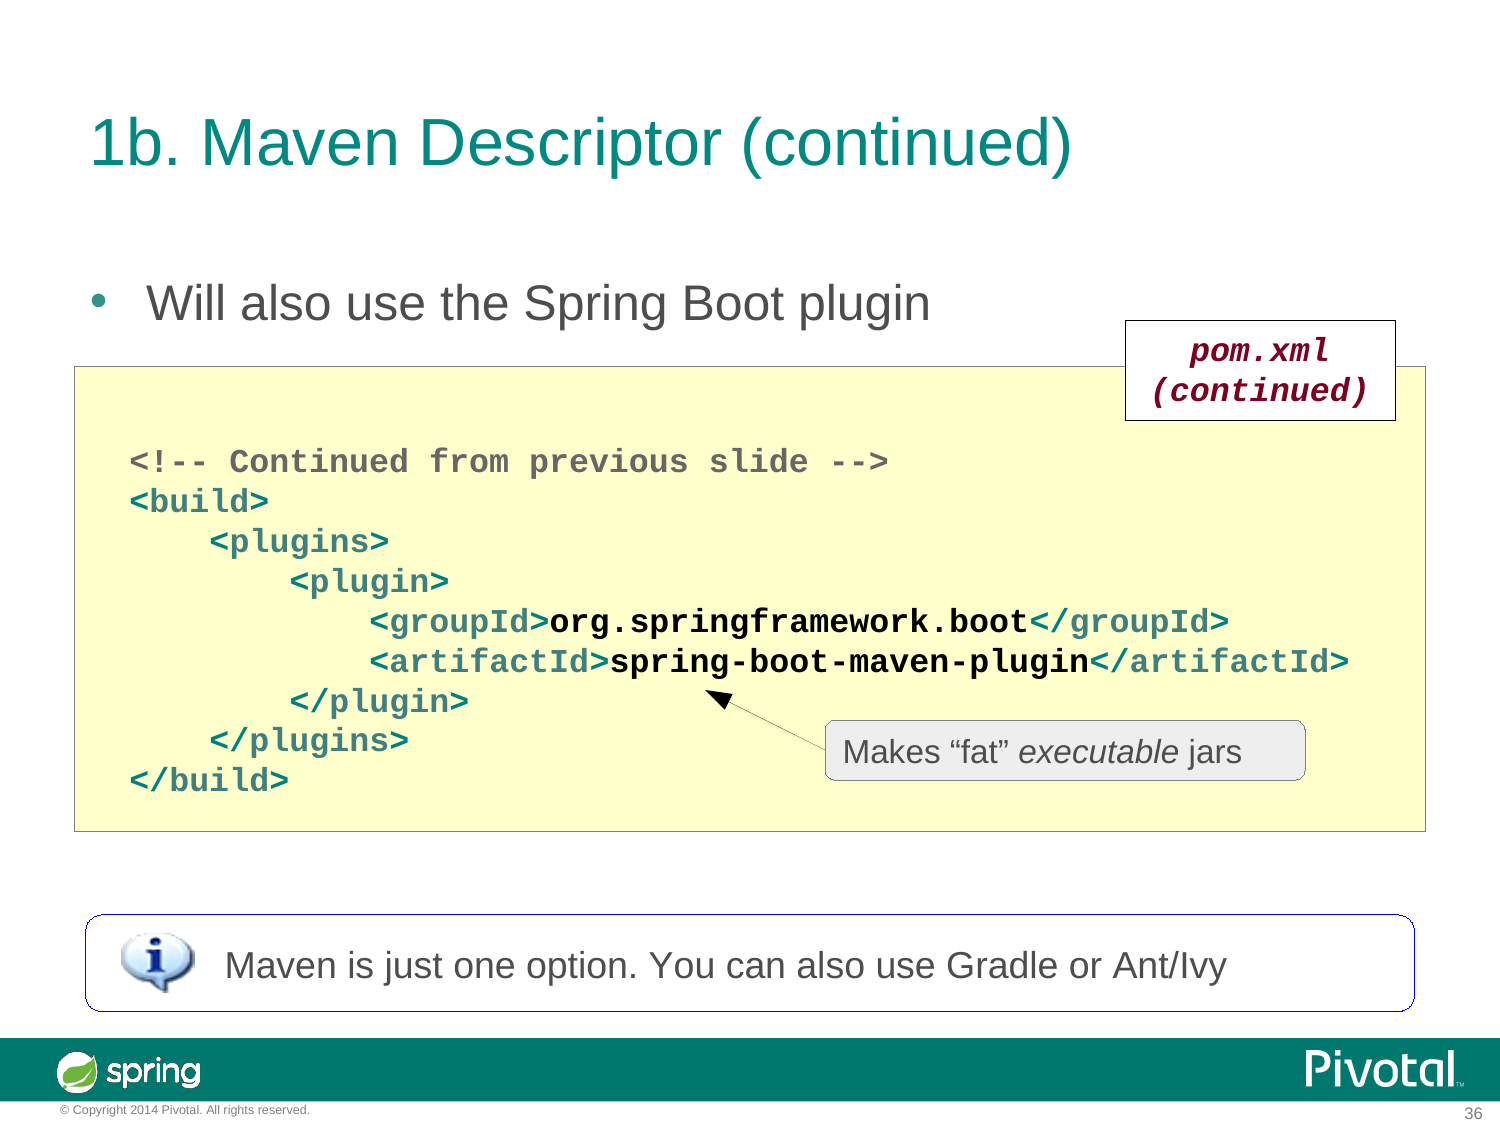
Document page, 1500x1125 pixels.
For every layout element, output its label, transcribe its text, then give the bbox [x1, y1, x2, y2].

picture [1306, 1050, 1464, 1087]
text_box [88, 931, 1415, 1012]
list Will also use the Spring Boot plugin [75, 262, 1426, 931]
title 1b. Maven Descriptor (continued) [75, 45, 1426, 233]
text_box Maven is just one option. You can also use Gradle or Ant/Ivy [86, 931, 1385, 1005]
text_box pom.xml (continued) [1125, 320, 1396, 421]
picture [32, 1041, 210, 1103]
